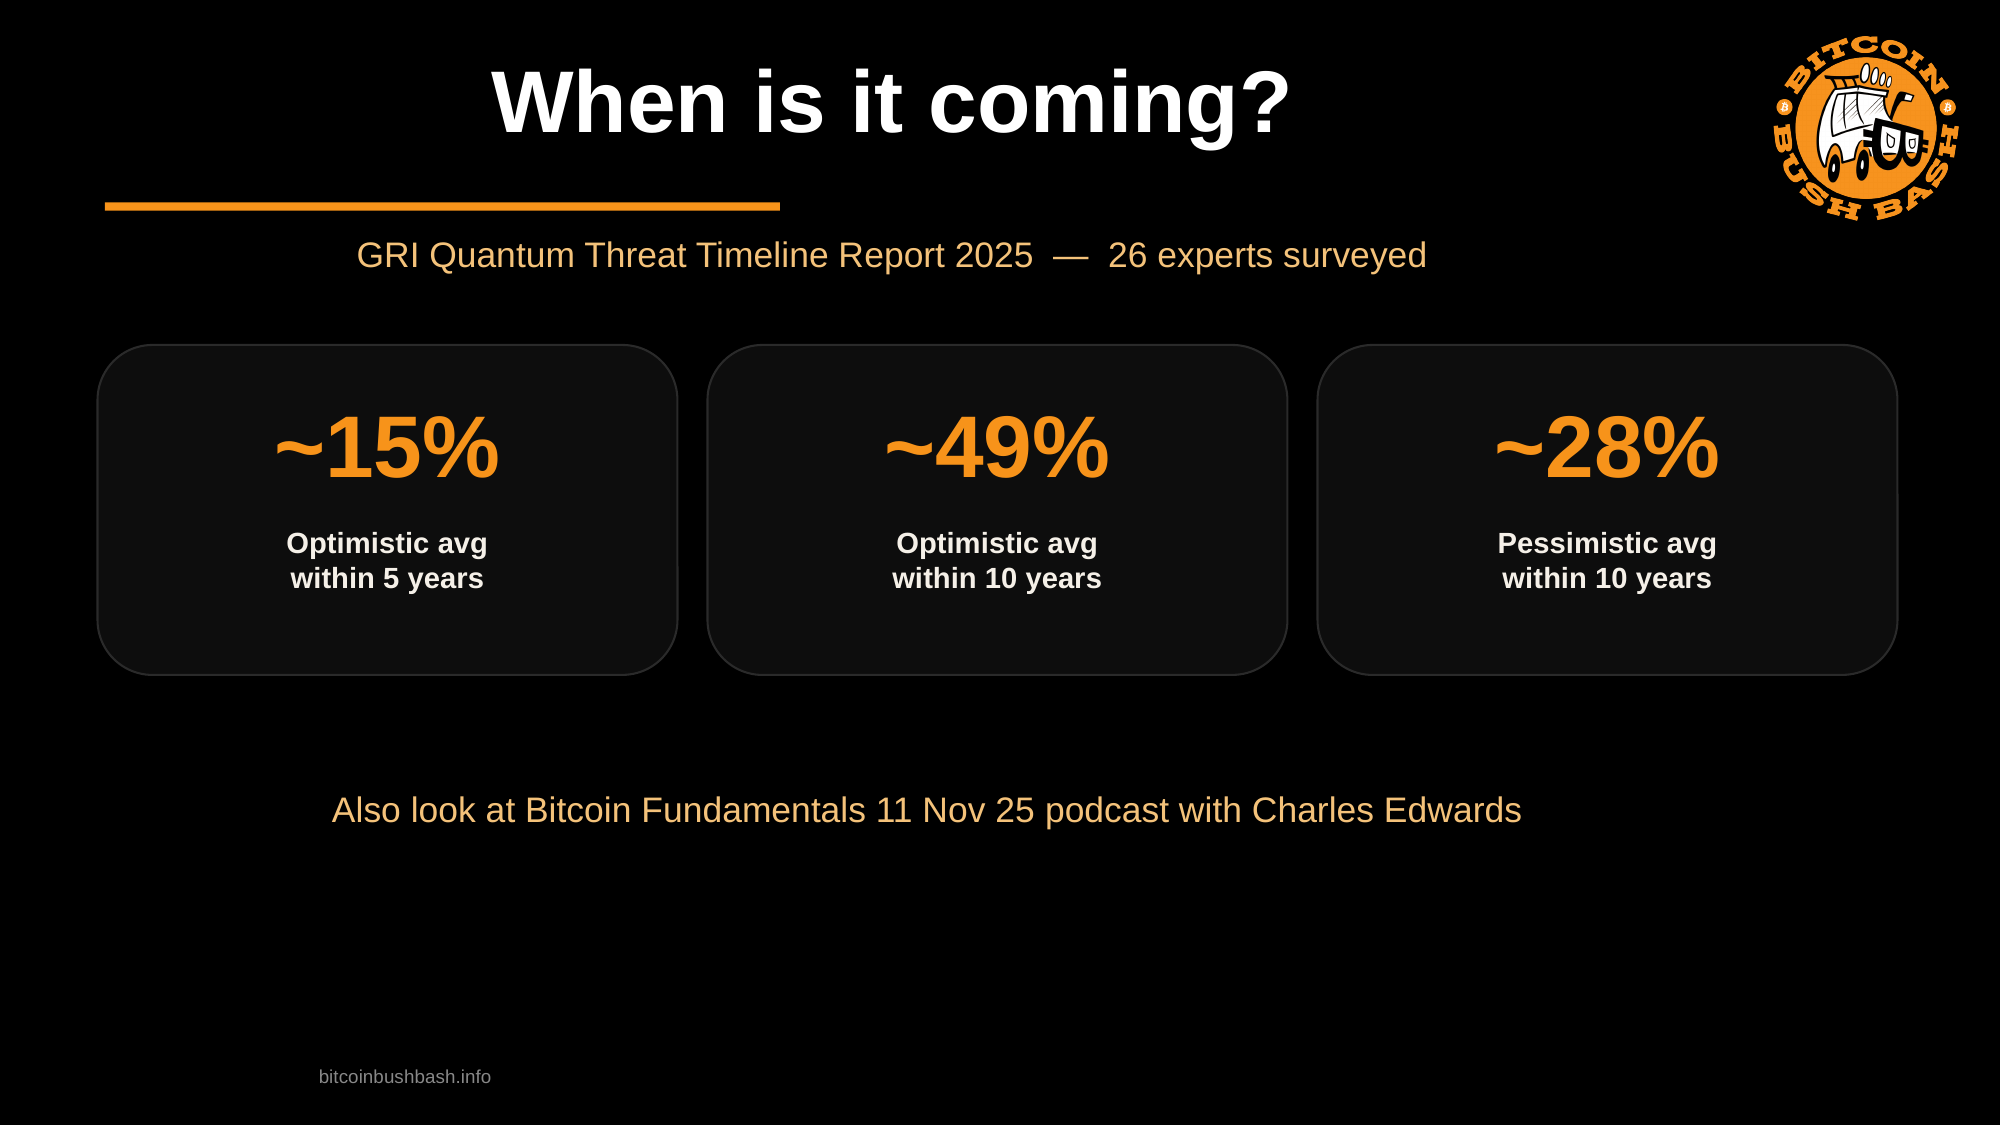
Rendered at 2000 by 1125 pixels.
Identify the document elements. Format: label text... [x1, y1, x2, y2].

text_box GRI Quantum Threat Timeline Report 2025 — 26 experts surveyed [341, 224, 1443, 283]
text_box ~15% [259, 382, 516, 503]
text_box [0, 0, 2000, 1125]
text_box Optimistic avg within 10 years [877, 517, 1118, 603]
text_box Pessimistic avg within 10 years [1482, 517, 1733, 603]
text_box Also look at Bitcoin Fundamentals 11 Nov 25 podcast with Charles Edwards [317, 779, 1538, 837]
picture [1755, 17, 1977, 240]
text_box When is it coming? [476, 37, 1309, 158]
text_box Optimistic avg within 5 years [271, 517, 503, 603]
text_box ~28% [1479, 382, 1736, 503]
text_box bitcoinbushbash.info [303, 1057, 506, 1095]
text_box ~49% [869, 382, 1126, 503]
